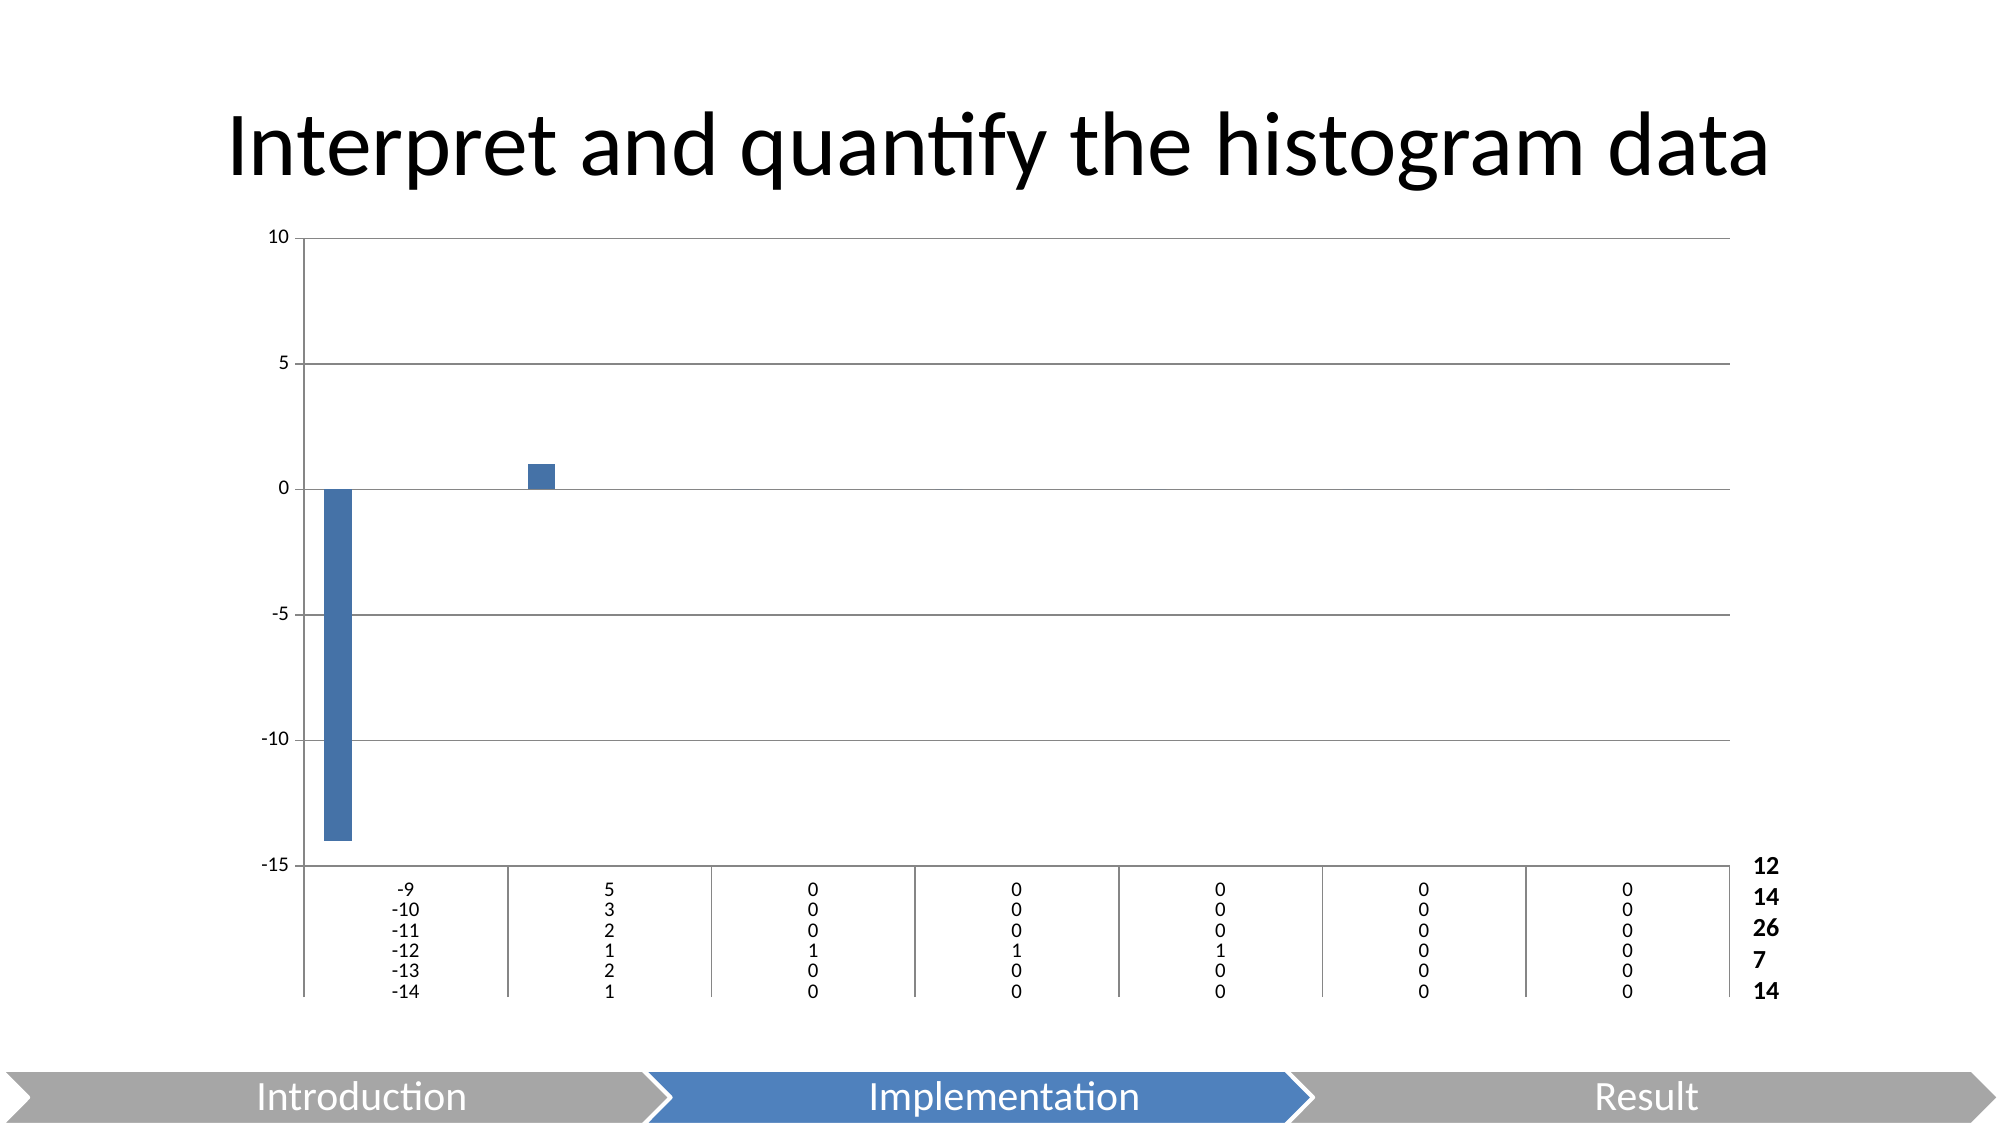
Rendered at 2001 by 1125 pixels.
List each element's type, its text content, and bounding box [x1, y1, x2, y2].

text_box Implementation [643, 1069, 1312, 1125]
text_box 12 14 26 7 14 [1737, 840, 1854, 1013]
title Interpret and quantify the histogram data [99, 45, 1900, 233]
text_box Result [1285, 1069, 2000, 1125]
chart [230, 212, 1761, 1020]
text_box Introduction [0, 1069, 669, 1125]
